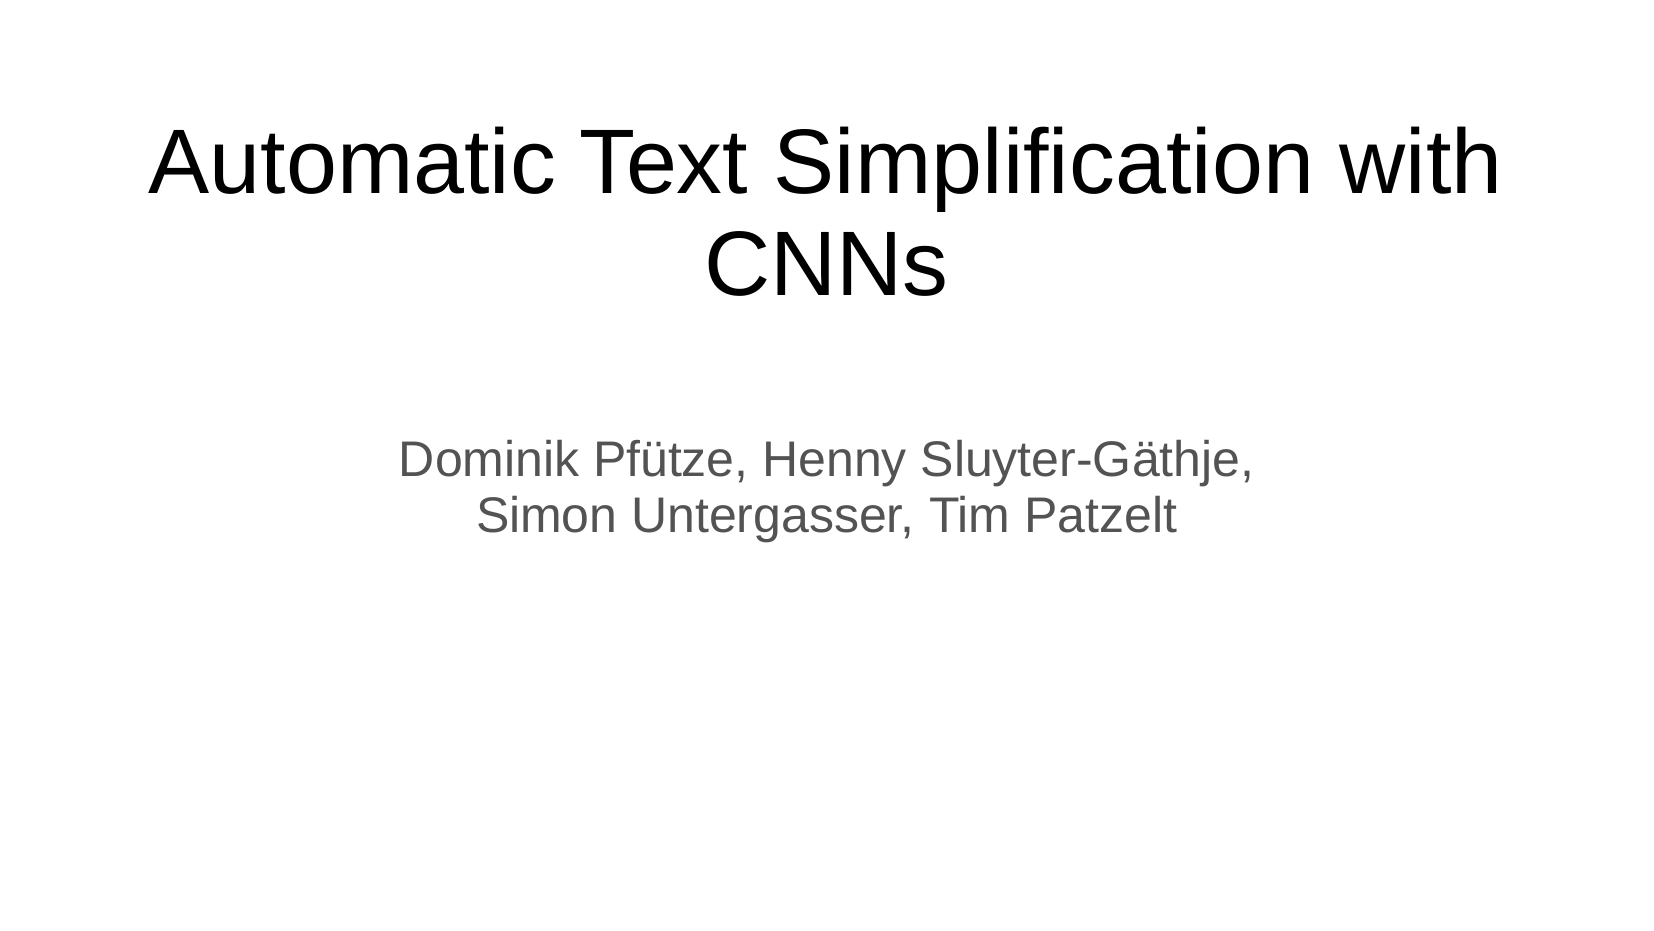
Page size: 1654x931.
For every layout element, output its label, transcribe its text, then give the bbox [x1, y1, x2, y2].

title Automatic Text Simplification with CNNs [82, 110, 1571, 217]
subtitle Dominik Pfütze, Henny Sluyter-Gäthje, Simon Untergasser, Tim Patzelt [82, 217, 1571, 758]
